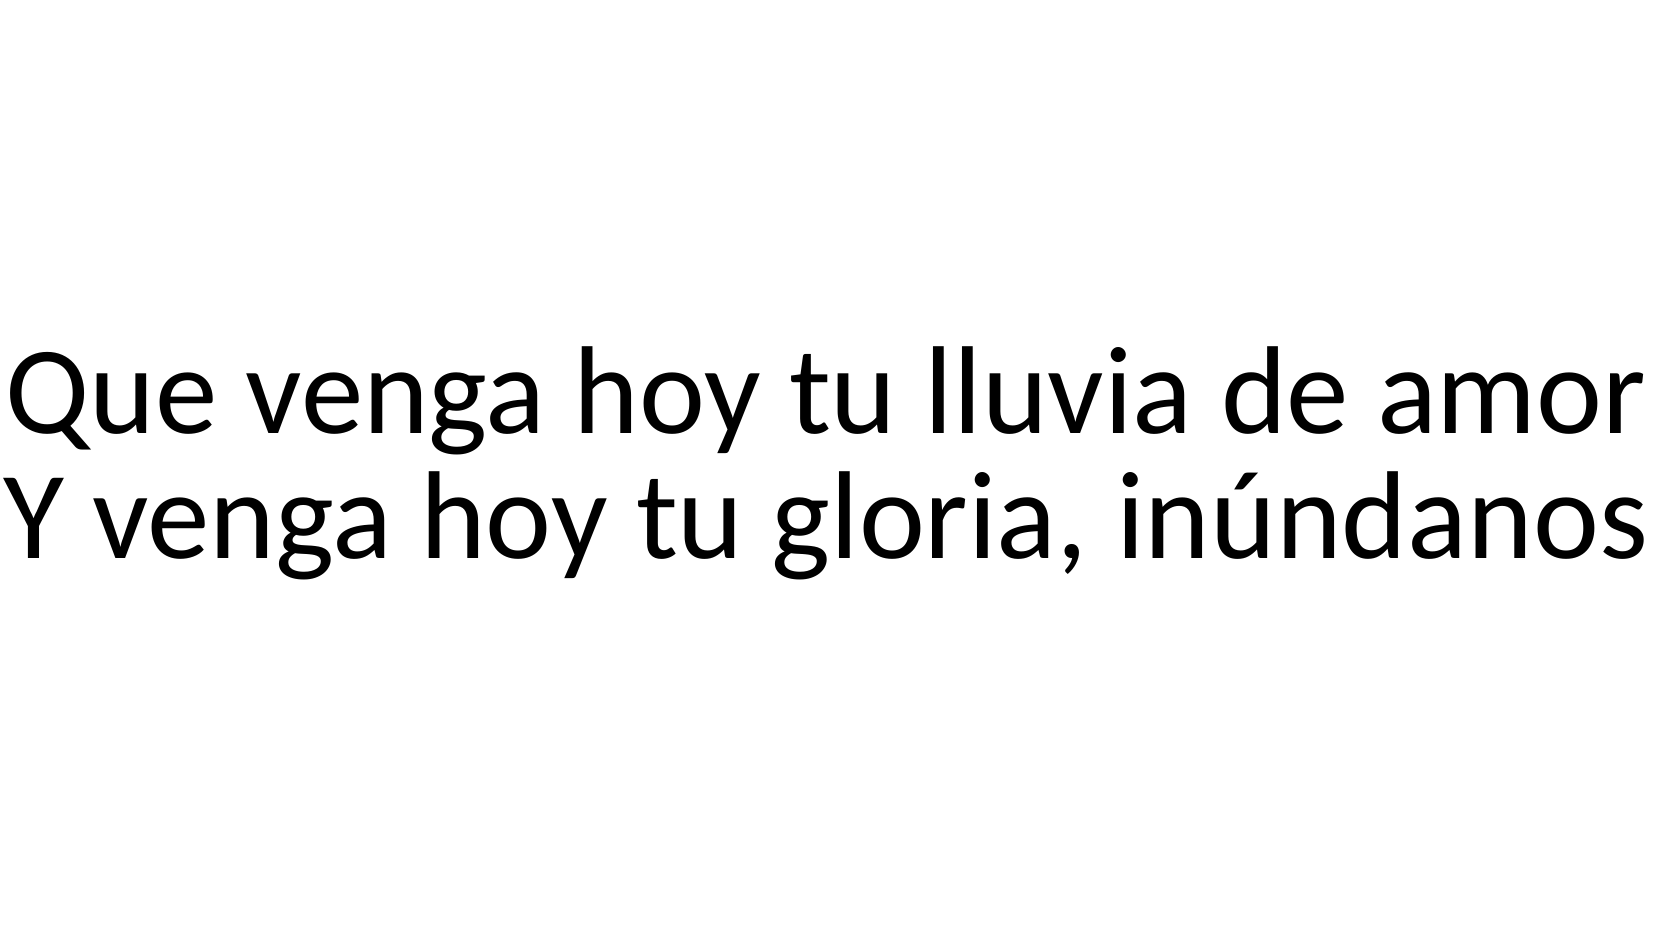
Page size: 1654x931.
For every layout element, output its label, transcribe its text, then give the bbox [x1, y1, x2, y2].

title Que venga hoy tu lluvia de amor Y venga hoy tu gloria, inúndanos [0, 0, 1654, 931]
